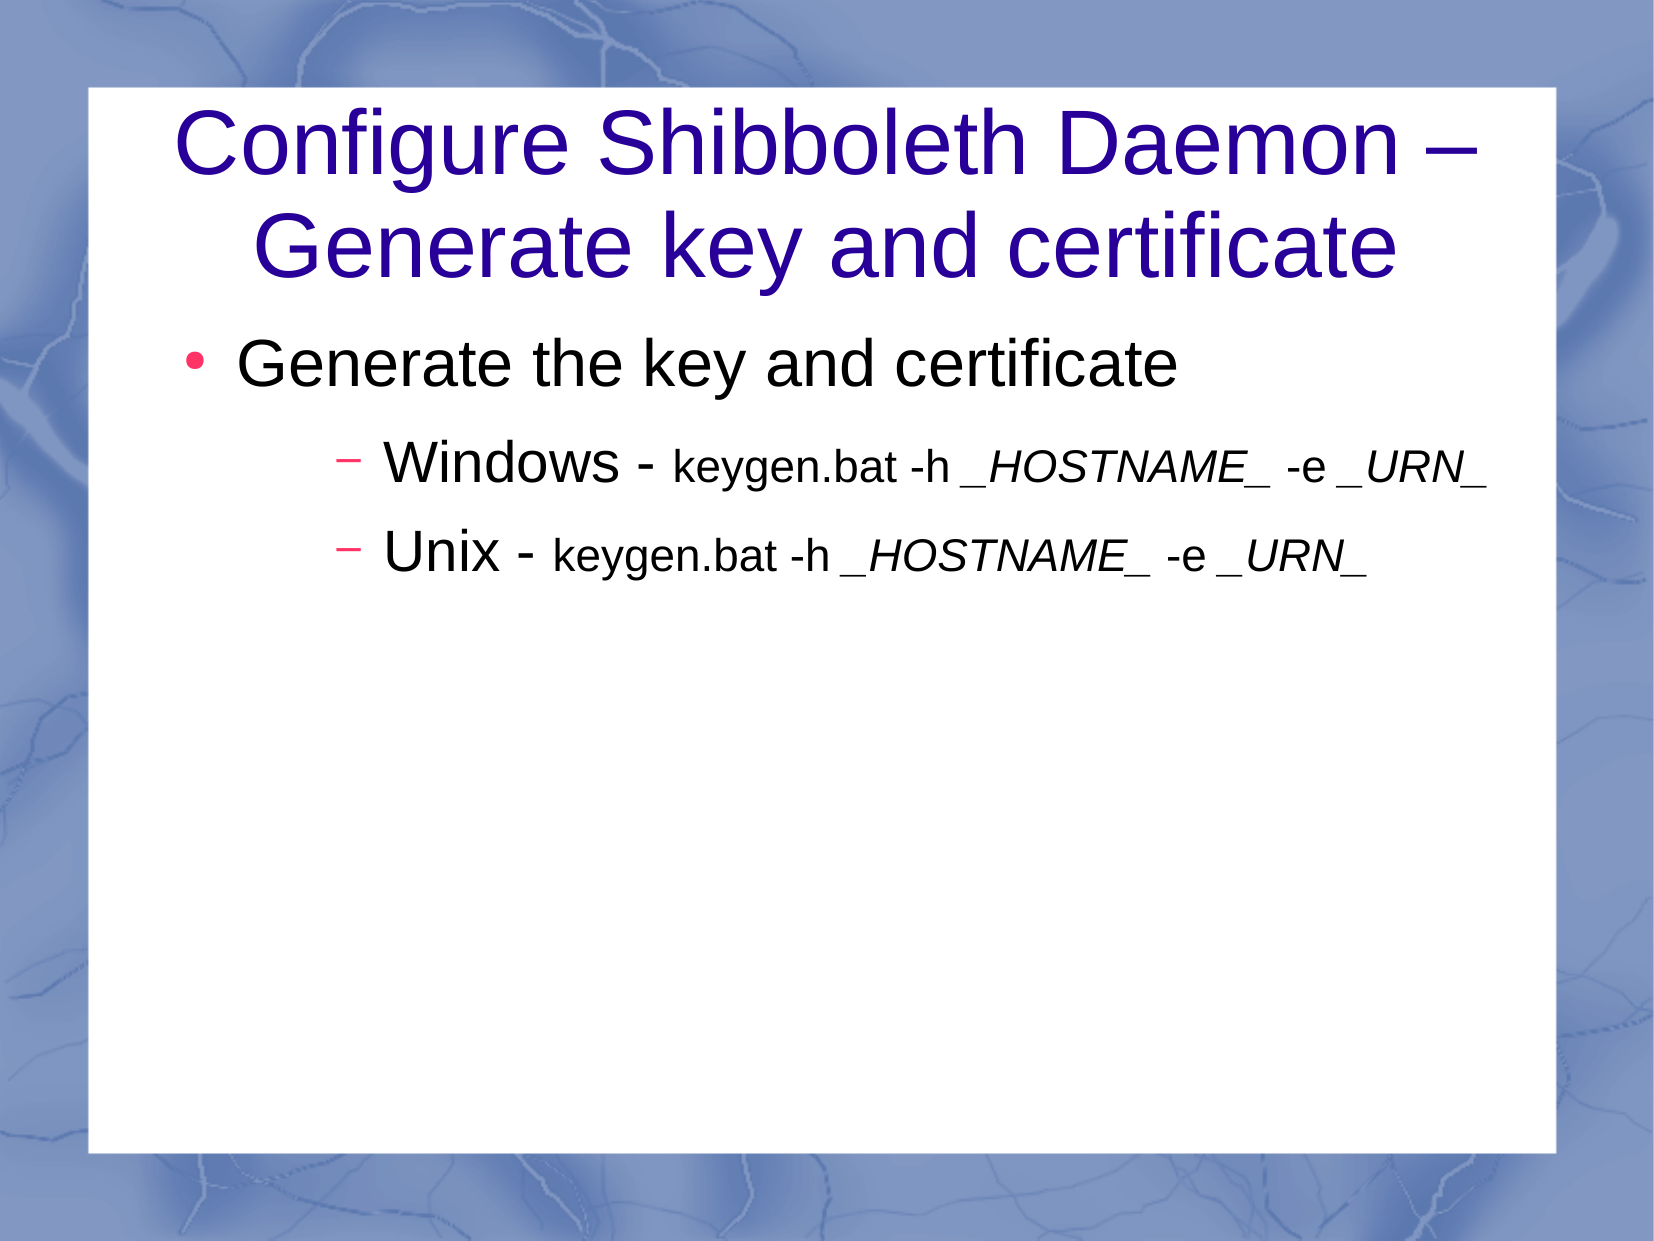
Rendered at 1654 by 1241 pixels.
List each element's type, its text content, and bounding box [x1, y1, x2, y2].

title Configure Shibboleth Daemon – Generate key and certificate [118, 91, 1536, 297]
list Generate the key and certificate Windows - keygen.bat -h _HOSTNAME_ -e _URN_ Unix - keygen.bat -h _HOSTNAME_ -e _URN_ [147, 325, 1506, 996]
picture [0, 0, 1654, 1241]
